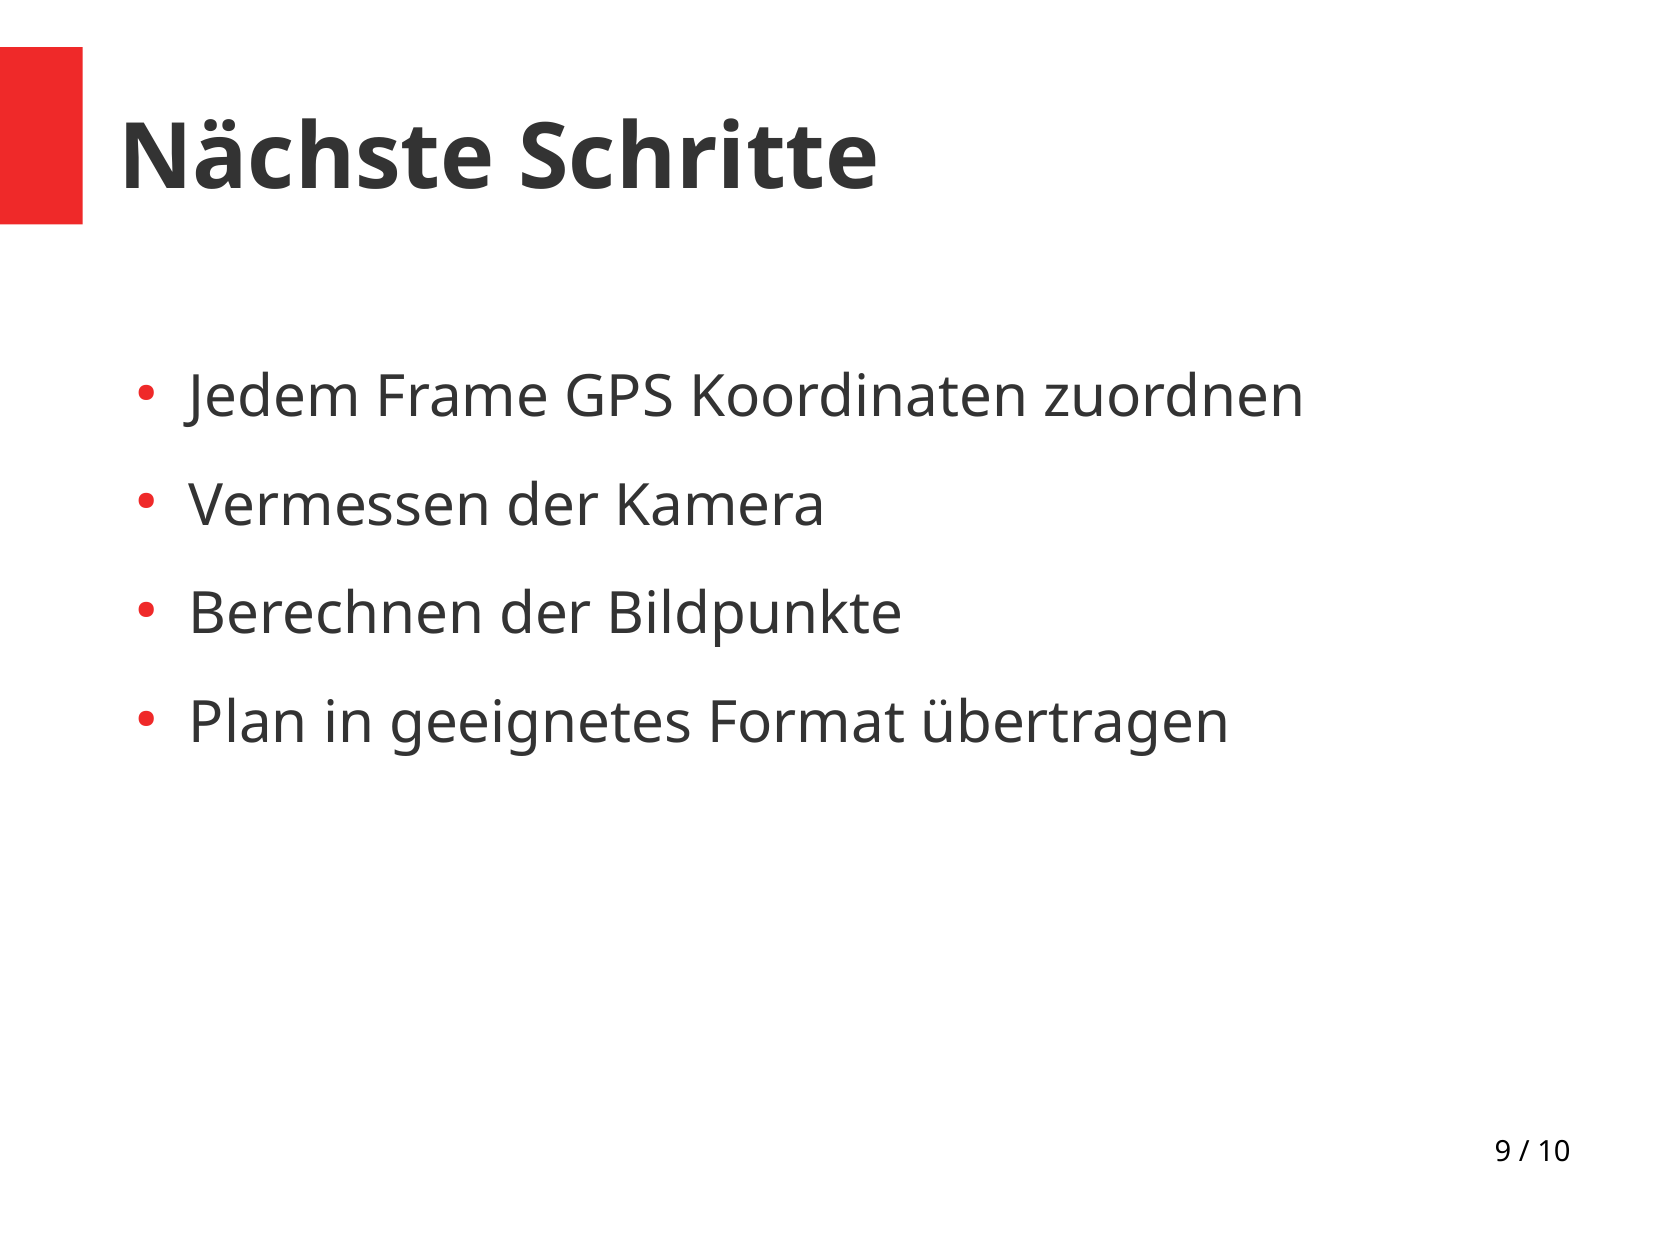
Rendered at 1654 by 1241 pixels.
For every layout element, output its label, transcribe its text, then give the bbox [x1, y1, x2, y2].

list Jedem Frame GPS Koordinaten zuordnen Vermessen der Kamera Berechnen der Bildpunkte Plan in geeignetes Format übertragen [118, 354, 1536, 1074]
title Nächste Schritte [118, 49, 1571, 257]
